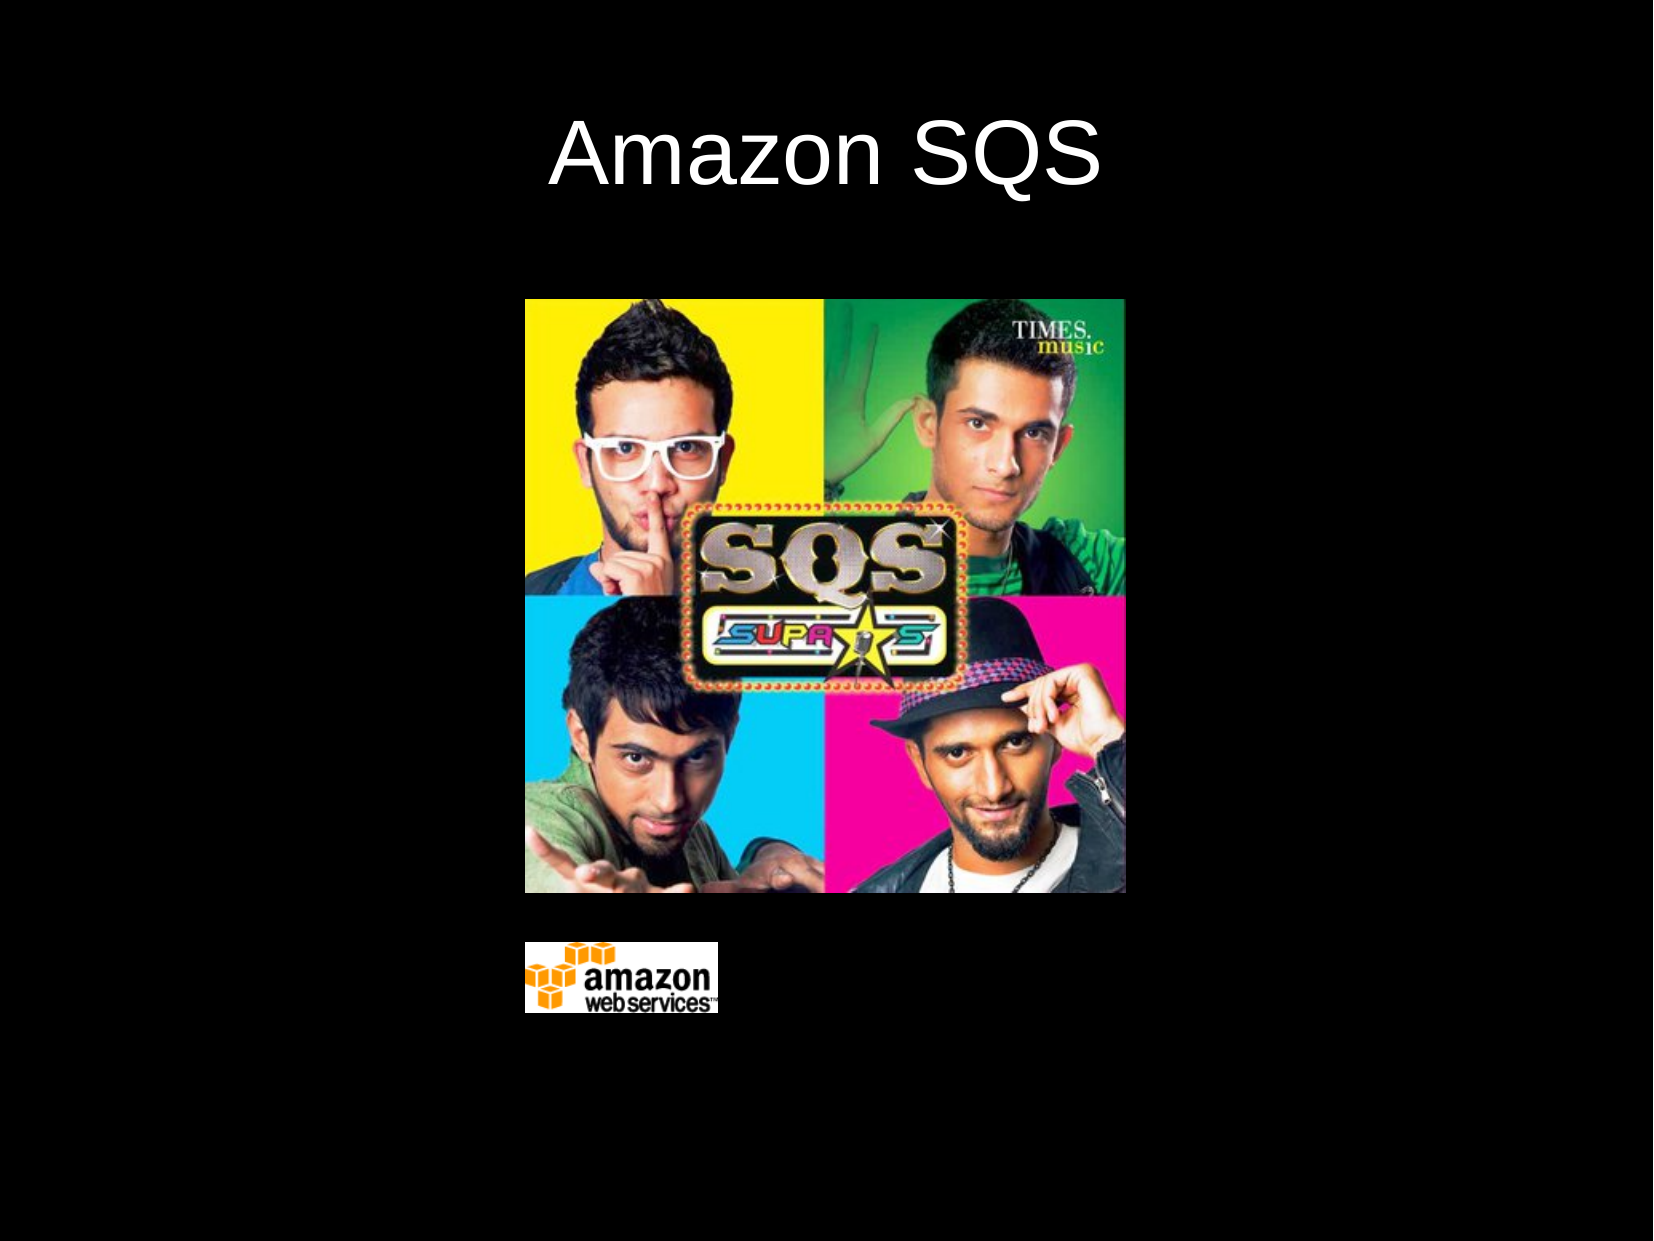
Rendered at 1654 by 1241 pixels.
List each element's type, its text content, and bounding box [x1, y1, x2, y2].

picture [525, 299, 1126, 893]
title Amazon SQS [82, 49, 1571, 257]
picture [525, 942, 718, 1013]
